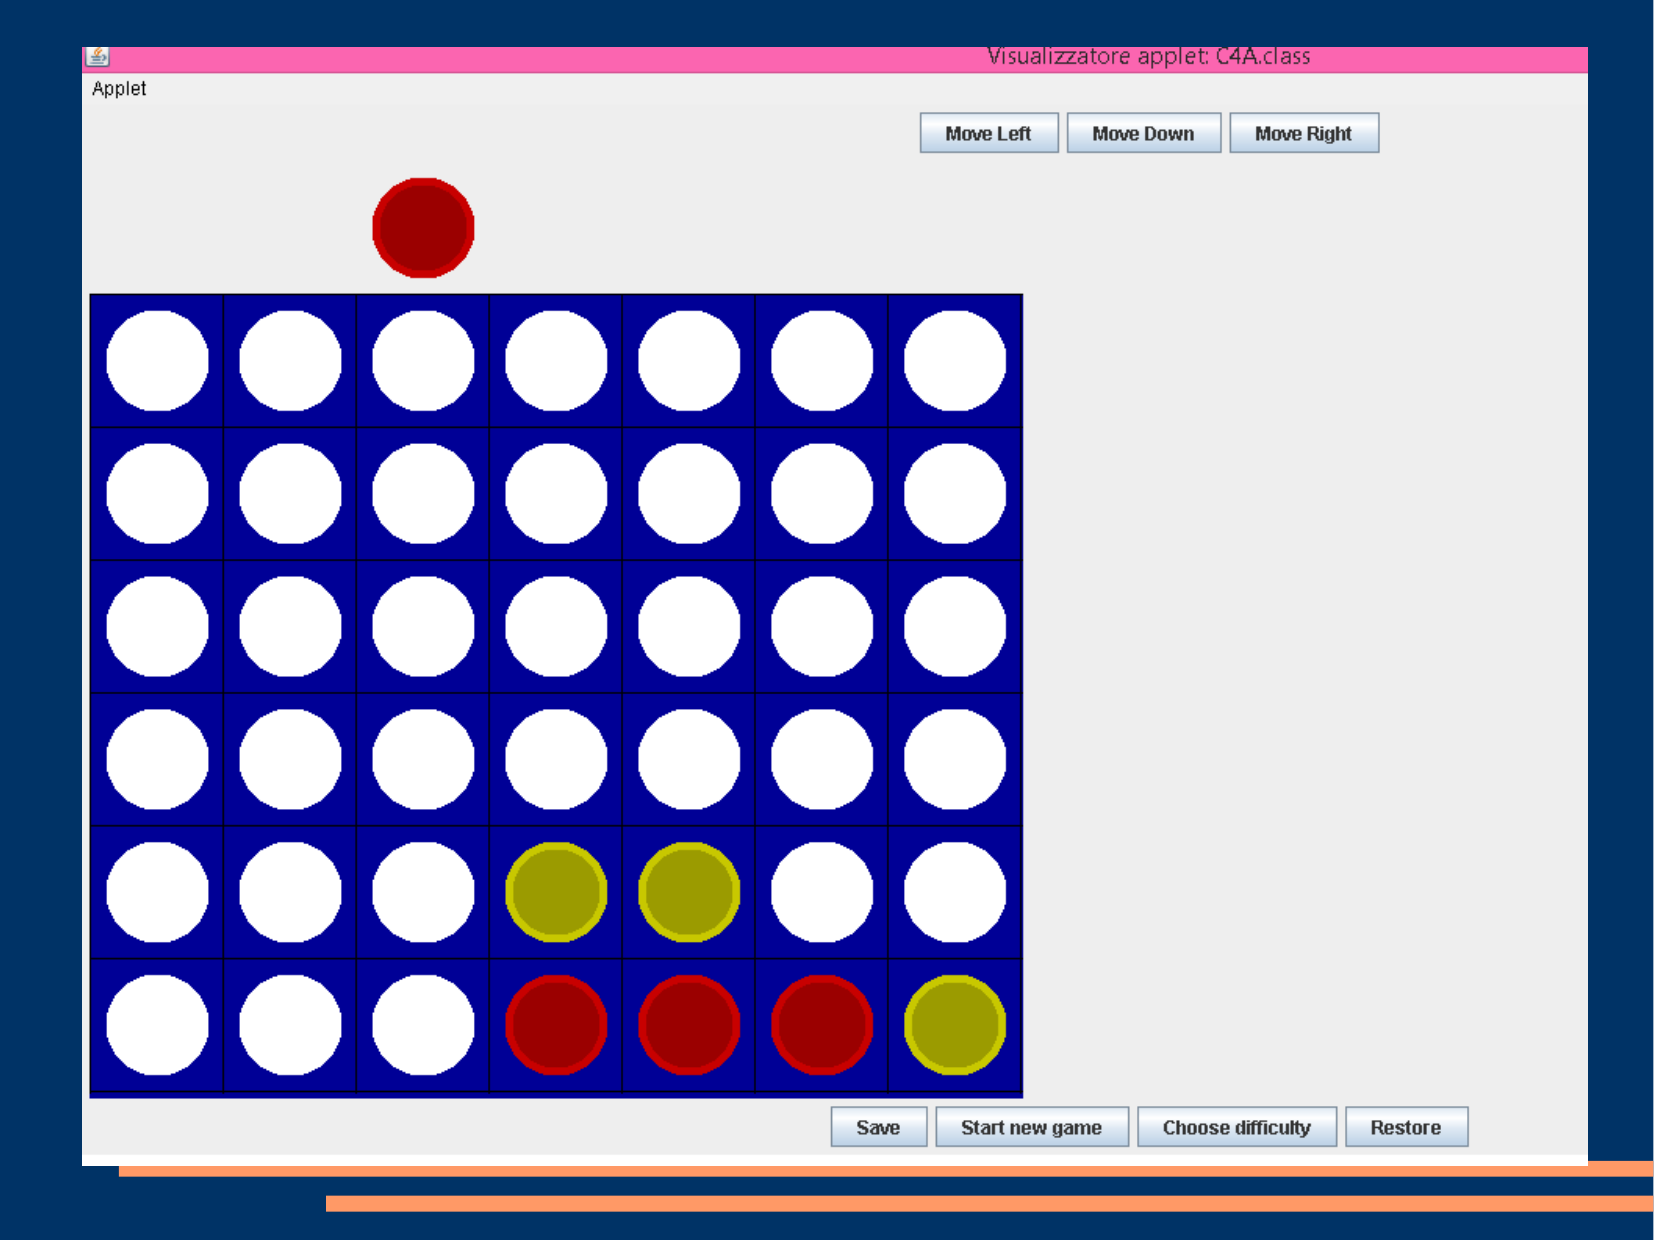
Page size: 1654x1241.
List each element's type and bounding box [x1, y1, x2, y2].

picture [82, 47, 1588, 1167]
